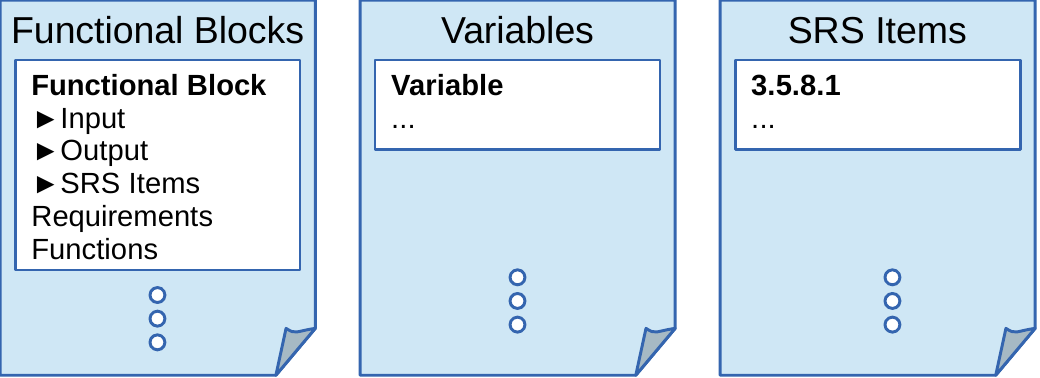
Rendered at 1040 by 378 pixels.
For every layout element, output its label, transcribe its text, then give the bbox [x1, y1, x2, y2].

text_box [884, 317, 900, 333]
text_box SRS Items [720, 0, 1036, 376]
text_box [510, 269, 526, 285]
text_box Functional Block ►Input ►Output ►SRS Items Requirements Functions [15, 60, 301, 271]
text_box [510, 293, 526, 309]
text_box [149, 311, 165, 327]
text_box [884, 269, 900, 285]
text_box Variable ... [375, 60, 661, 150]
text_box Functional Blocks [0, 0, 316, 376]
text_box [149, 334, 165, 350]
text_box [510, 317, 526, 333]
text_box 3.5.8.1 ... [735, 60, 1021, 150]
text_box [149, 287, 165, 303]
text_box Variables [360, 0, 676, 376]
text_box [884, 293, 900, 309]
